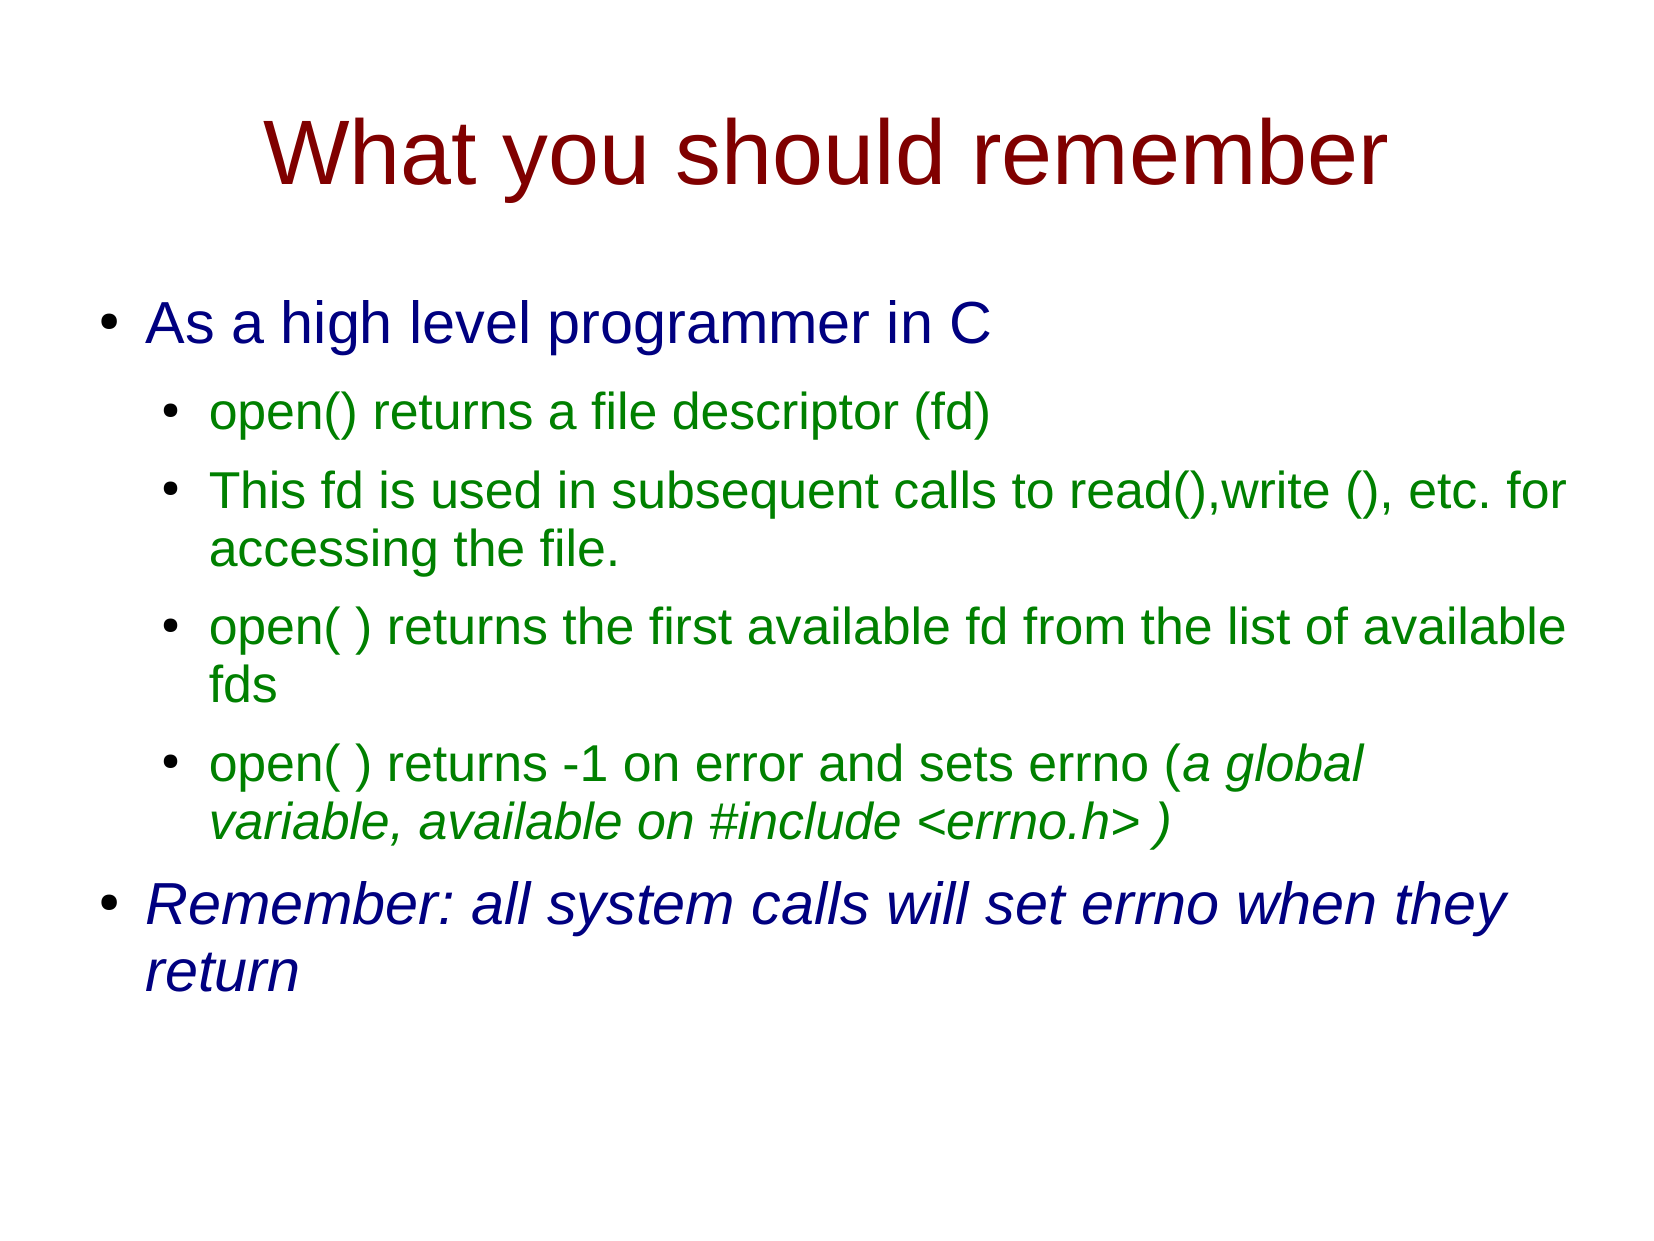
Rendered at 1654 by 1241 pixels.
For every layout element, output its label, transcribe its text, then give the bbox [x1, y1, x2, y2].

title What you should remember [82, 49, 1571, 257]
list As a high level programmer in C open() returns a file descriptor (fd) This fd is used in subsequent calls to read(),write (), etc. for accessing the file. open( ) returns the first available fd from the list of available fds open( ) returns -1 on error and sets errno (a global variable, available on #include <errno.h> ) Remember: all system calls will set errno when they return [82, 290, 1571, 1010]
